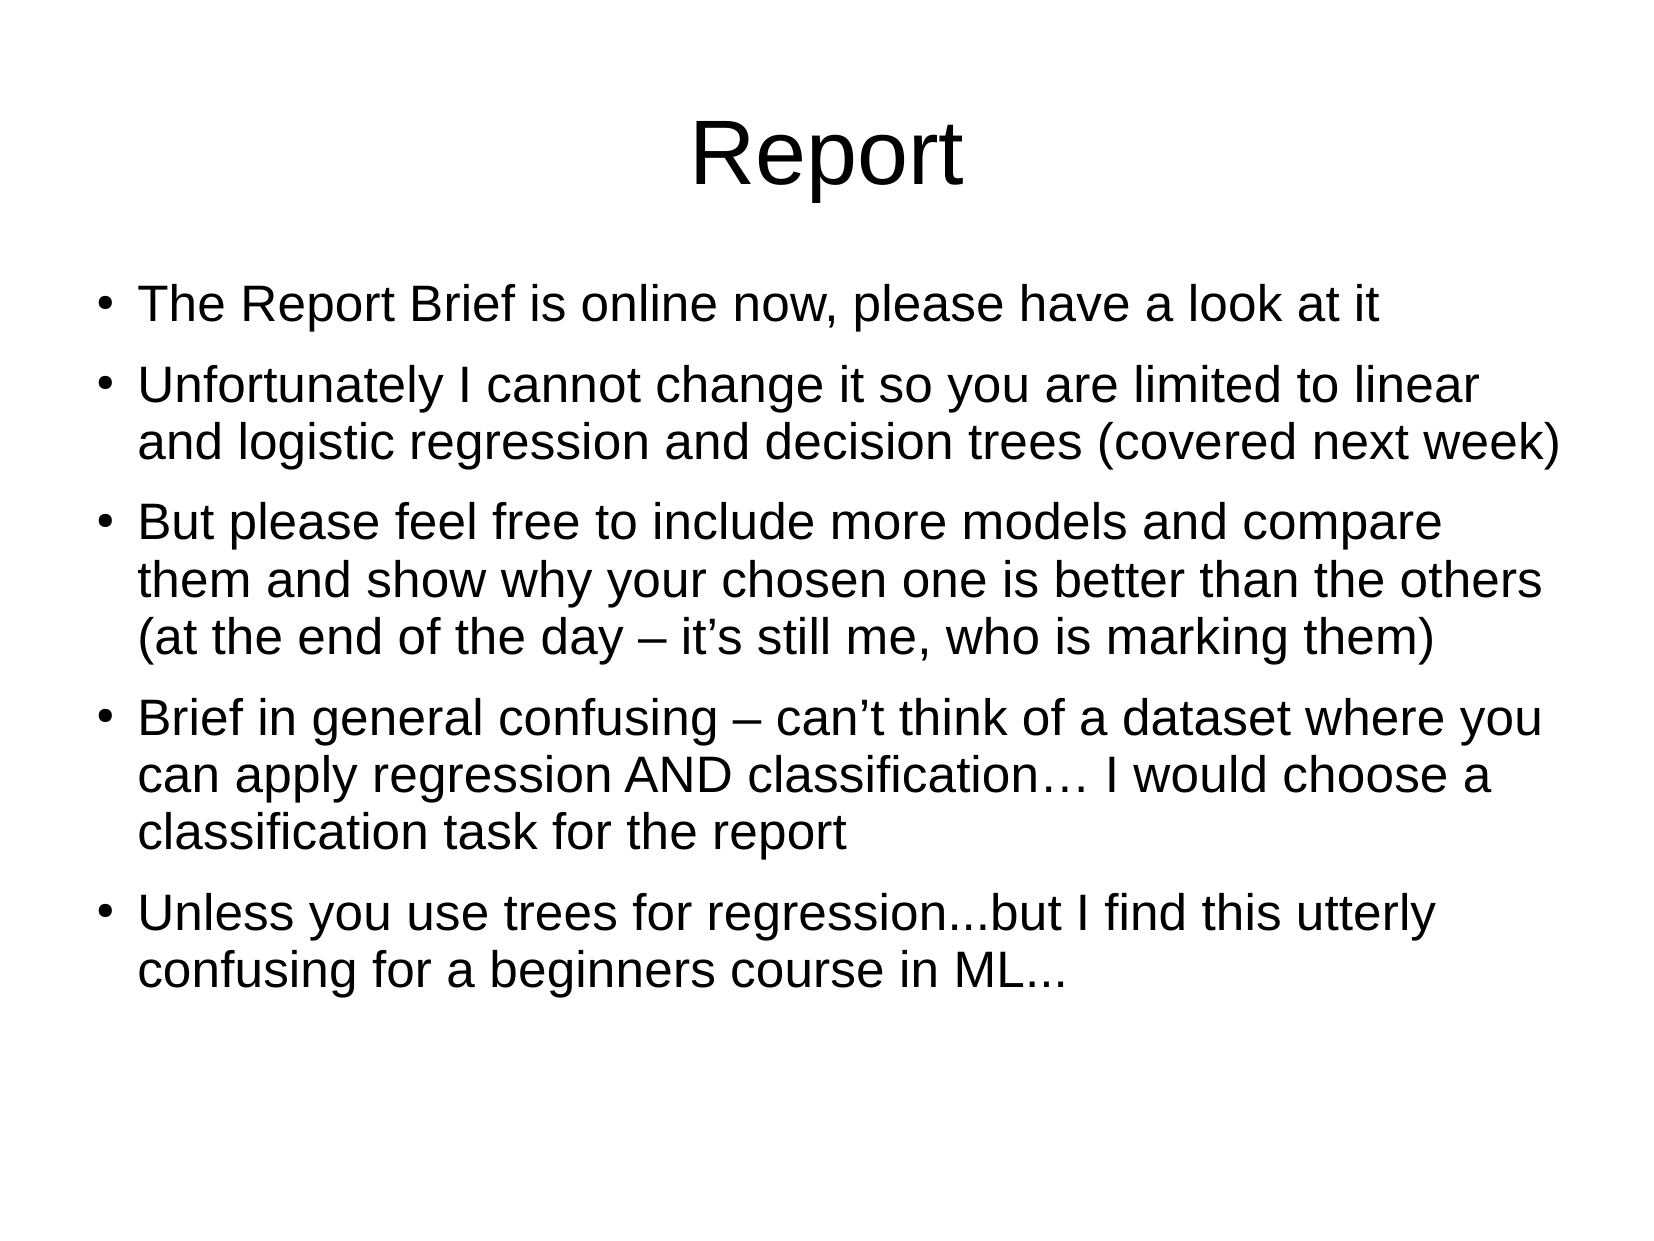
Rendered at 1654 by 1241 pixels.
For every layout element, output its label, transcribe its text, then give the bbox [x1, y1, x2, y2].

list The Report Brief is online now, please have a look at it Unfortunately I cannot change it so you are limited to linear and logistic regression and decision trees (covered next week) But please feel free to include more models and compare them and show why your chosen one is better than the others (at the end of the day – it’s still me, who is marking them) Brief in general confusing – can’t think of a dataset where you can apply regression AND classification… I would choose a classification task for the report Unless you use trees for regression...but I find this utterly confusing for a beginners course in ML... [82, 195, 1571, 1010]
title Report [82, 49, 1571, 195]
